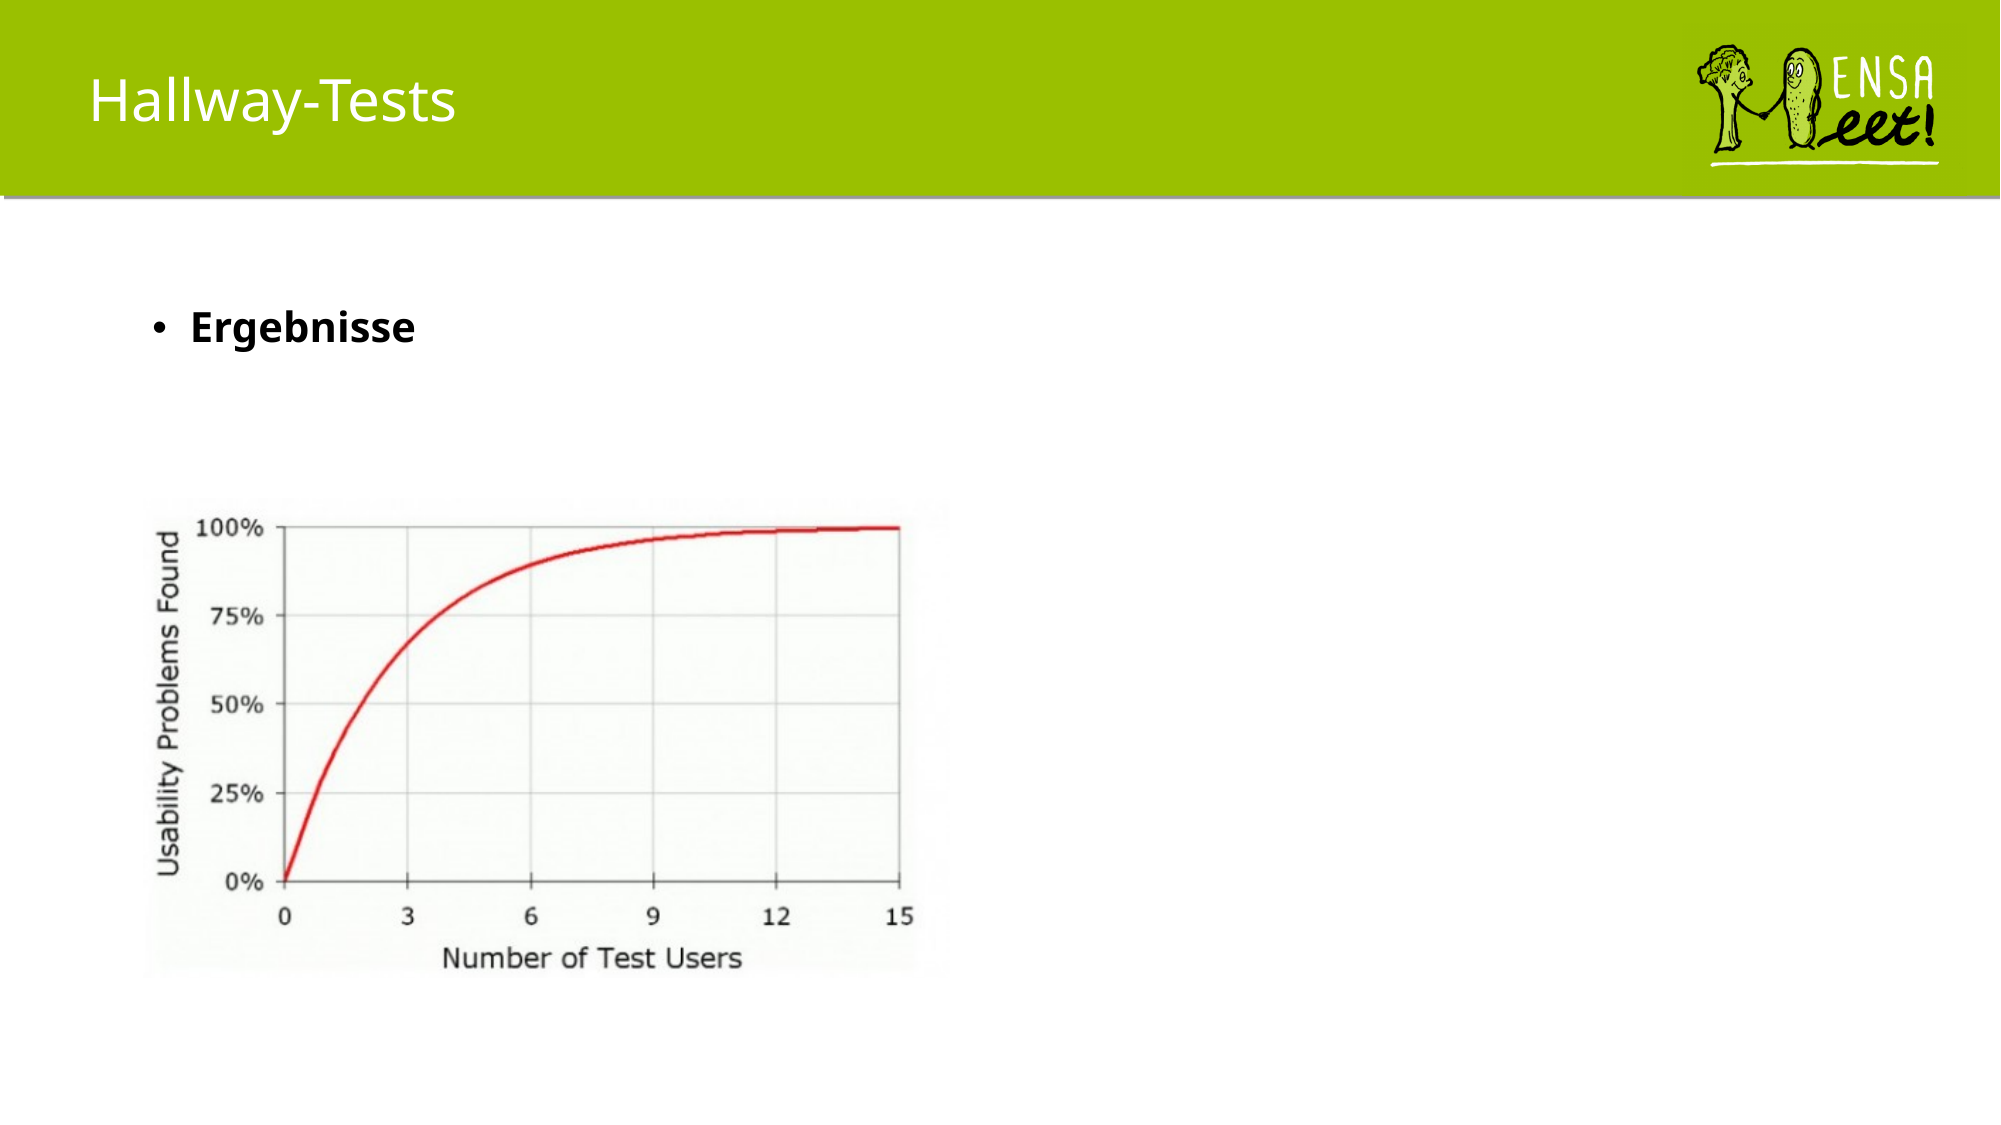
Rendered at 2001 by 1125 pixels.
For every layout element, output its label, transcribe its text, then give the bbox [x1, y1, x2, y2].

list Ergebnisse [137, 299, 1863, 1014]
title Hallway-Tests [0, 0, 2000, 196]
picture [142, 497, 950, 978]
picture [1682, 23, 1967, 196]
